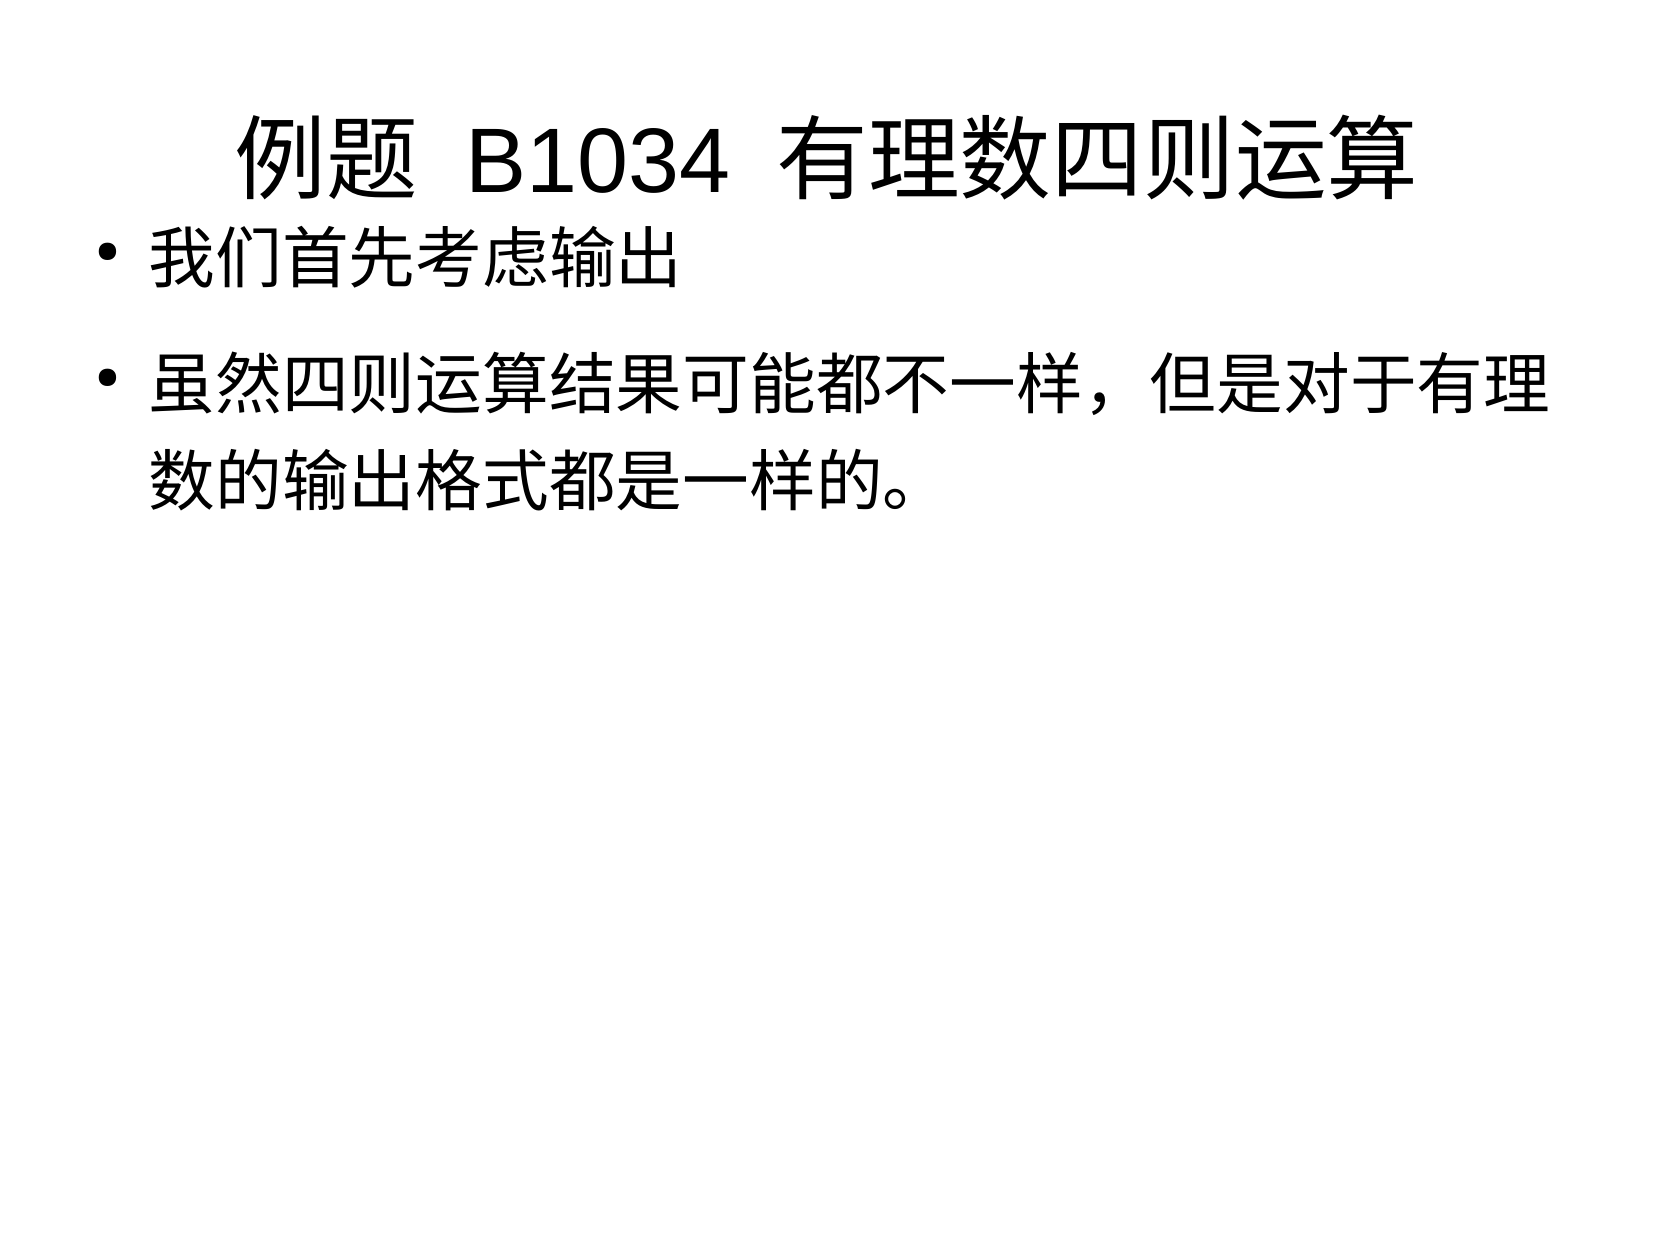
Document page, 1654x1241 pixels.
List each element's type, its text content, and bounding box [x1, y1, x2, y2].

title 例题 B1034 有理数四则运算 [82, 49, 1571, 257]
list 我们首先考虑输出 虽然四则运算结果可能都不一样，但是对于有理数的输出格式都是一样的。 [77, 204, 1566, 1241]
